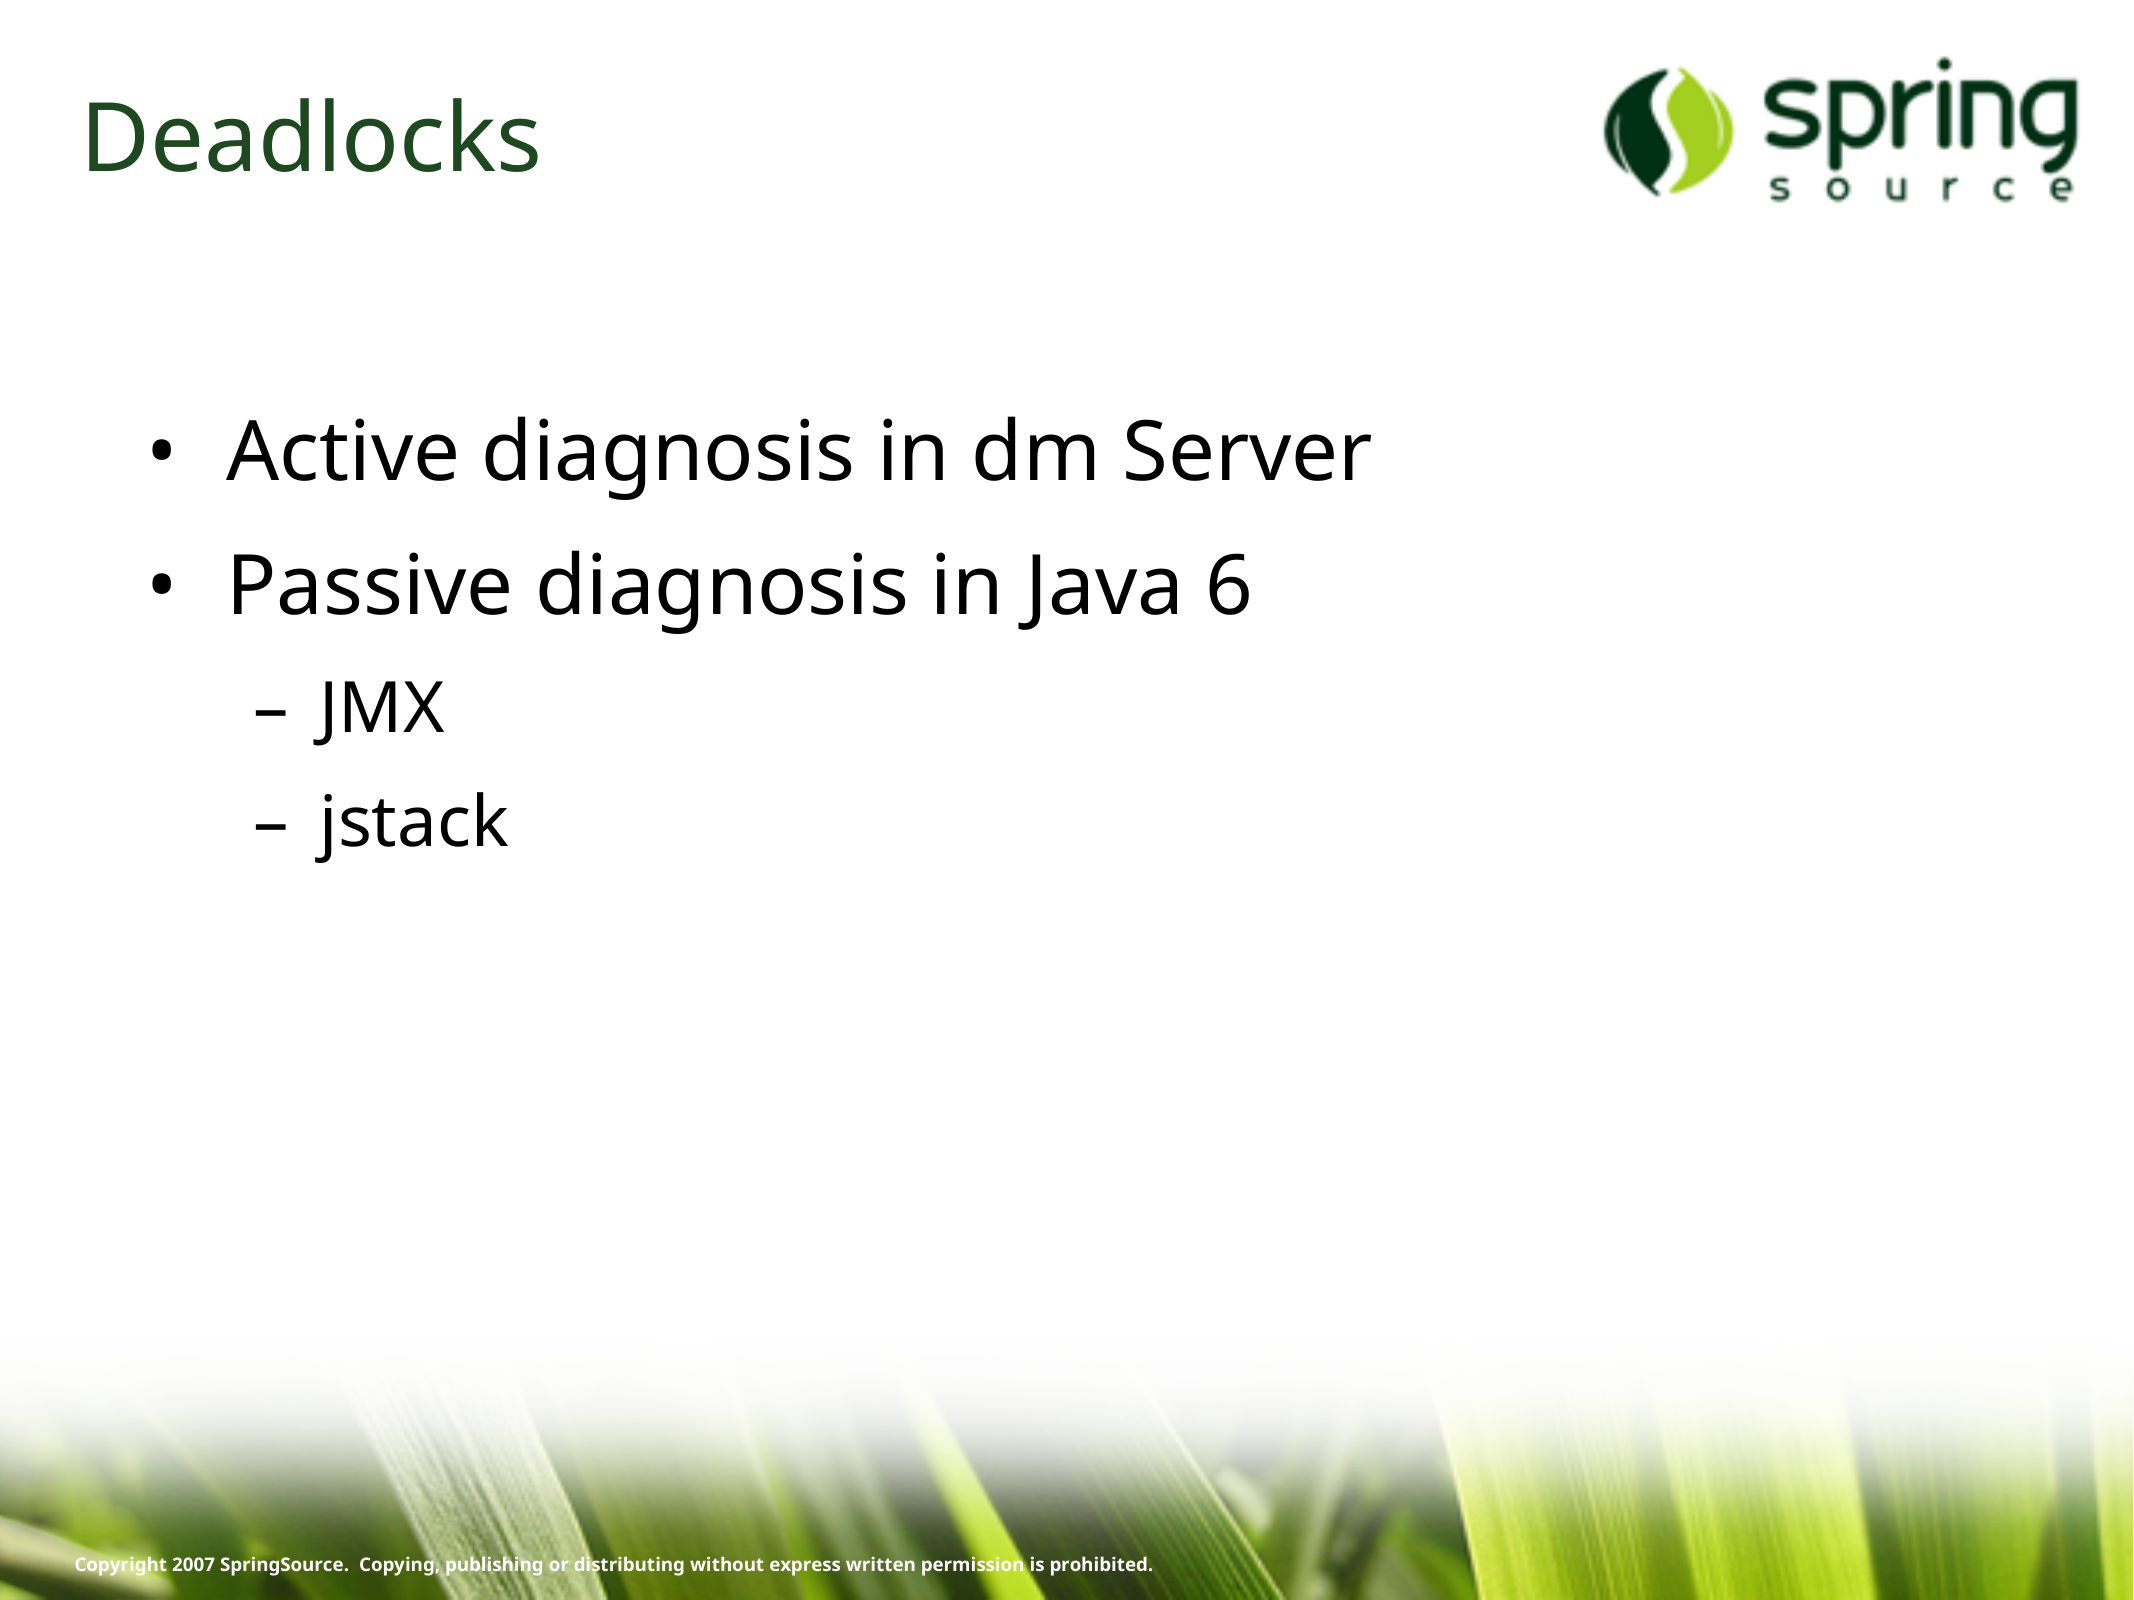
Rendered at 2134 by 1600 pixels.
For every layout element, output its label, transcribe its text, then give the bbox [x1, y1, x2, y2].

picture [1555, 46, 2134, 224]
title Deadlocks [80, 16, 1548, 253]
picture [0, 1340, 2134, 1600]
list Active diagnosis in dm Server Passive diagnosis in Java 6 JMX jstack [146, 391, 1982, 1319]
